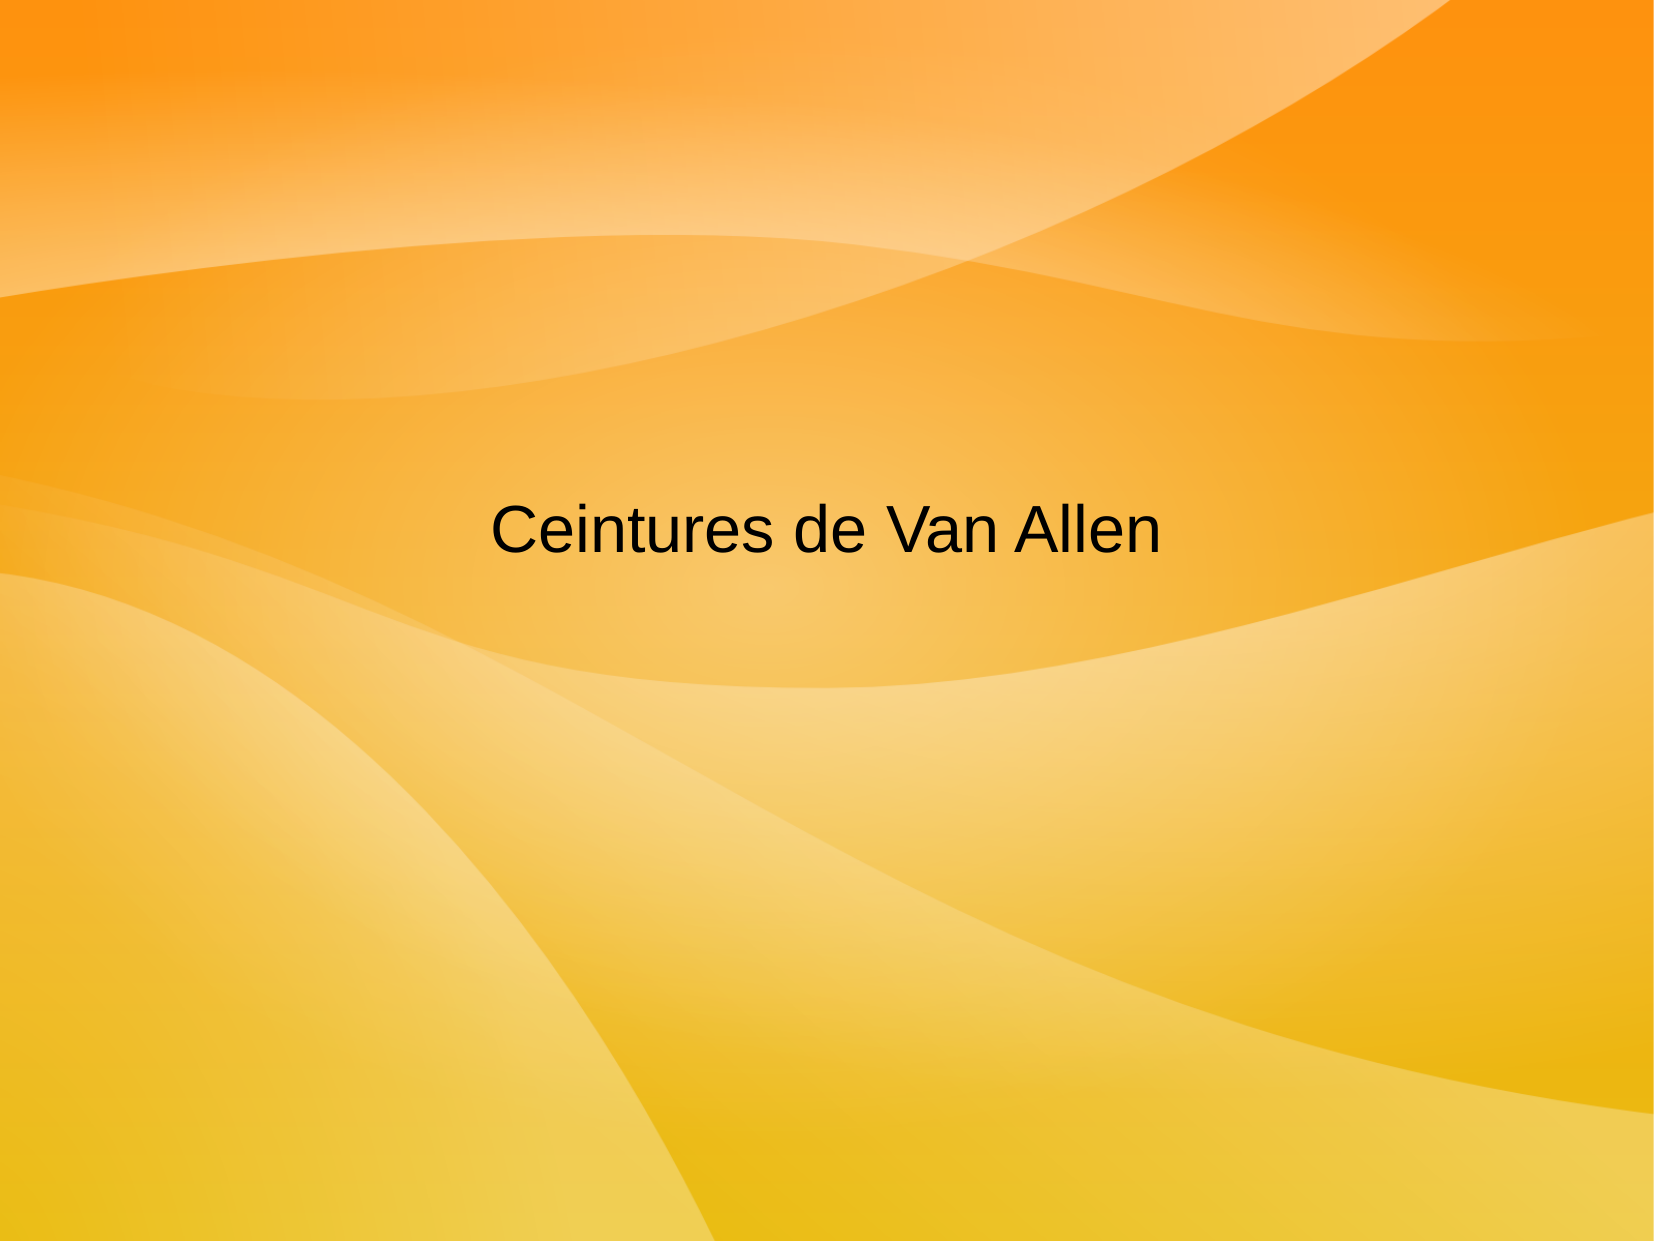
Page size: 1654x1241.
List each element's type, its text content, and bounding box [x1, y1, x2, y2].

picture [0, 0, 1654, 1241]
subtitle Ceintures de Van Allen [82, 49, 1571, 1010]
